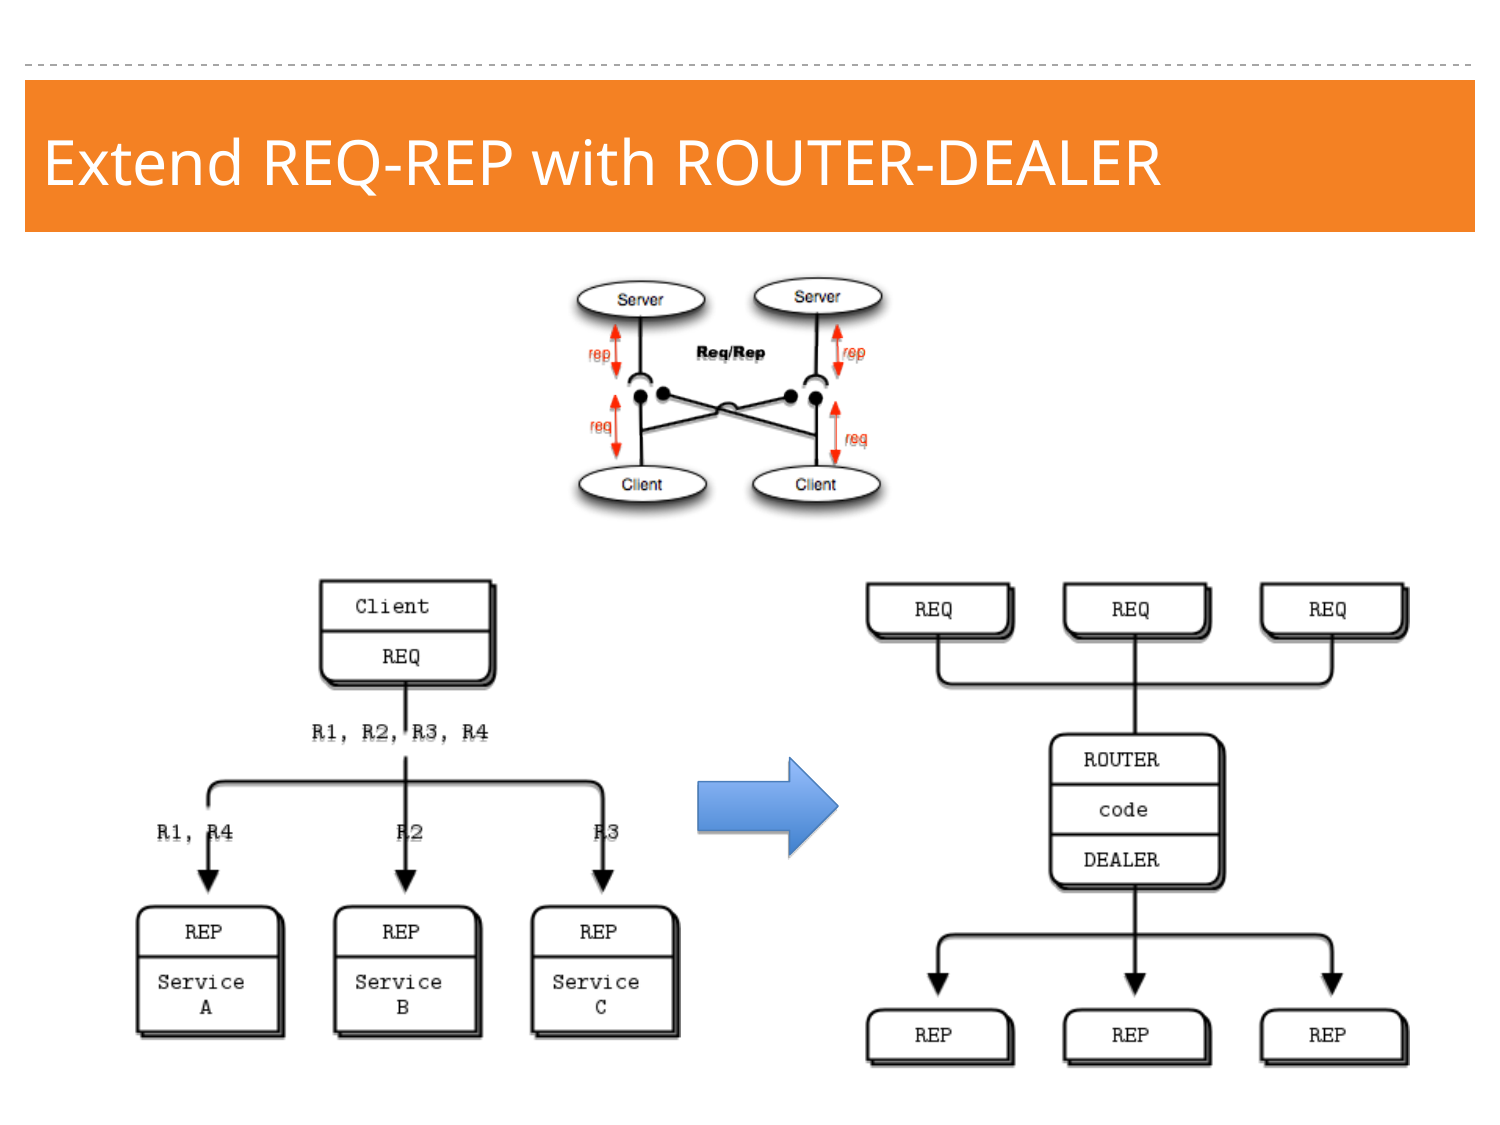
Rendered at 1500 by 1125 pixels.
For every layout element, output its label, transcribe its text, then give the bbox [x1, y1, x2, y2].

text_box Extend REQ-REP with ROUTER-DEALER [27, 108, 1473, 231]
picture [861, 571, 1410, 1097]
text_box [25, 80, 1475, 232]
picture [546, 251, 914, 539]
text_box [698, 757, 839, 855]
picture [131, 568, 681, 1069]
